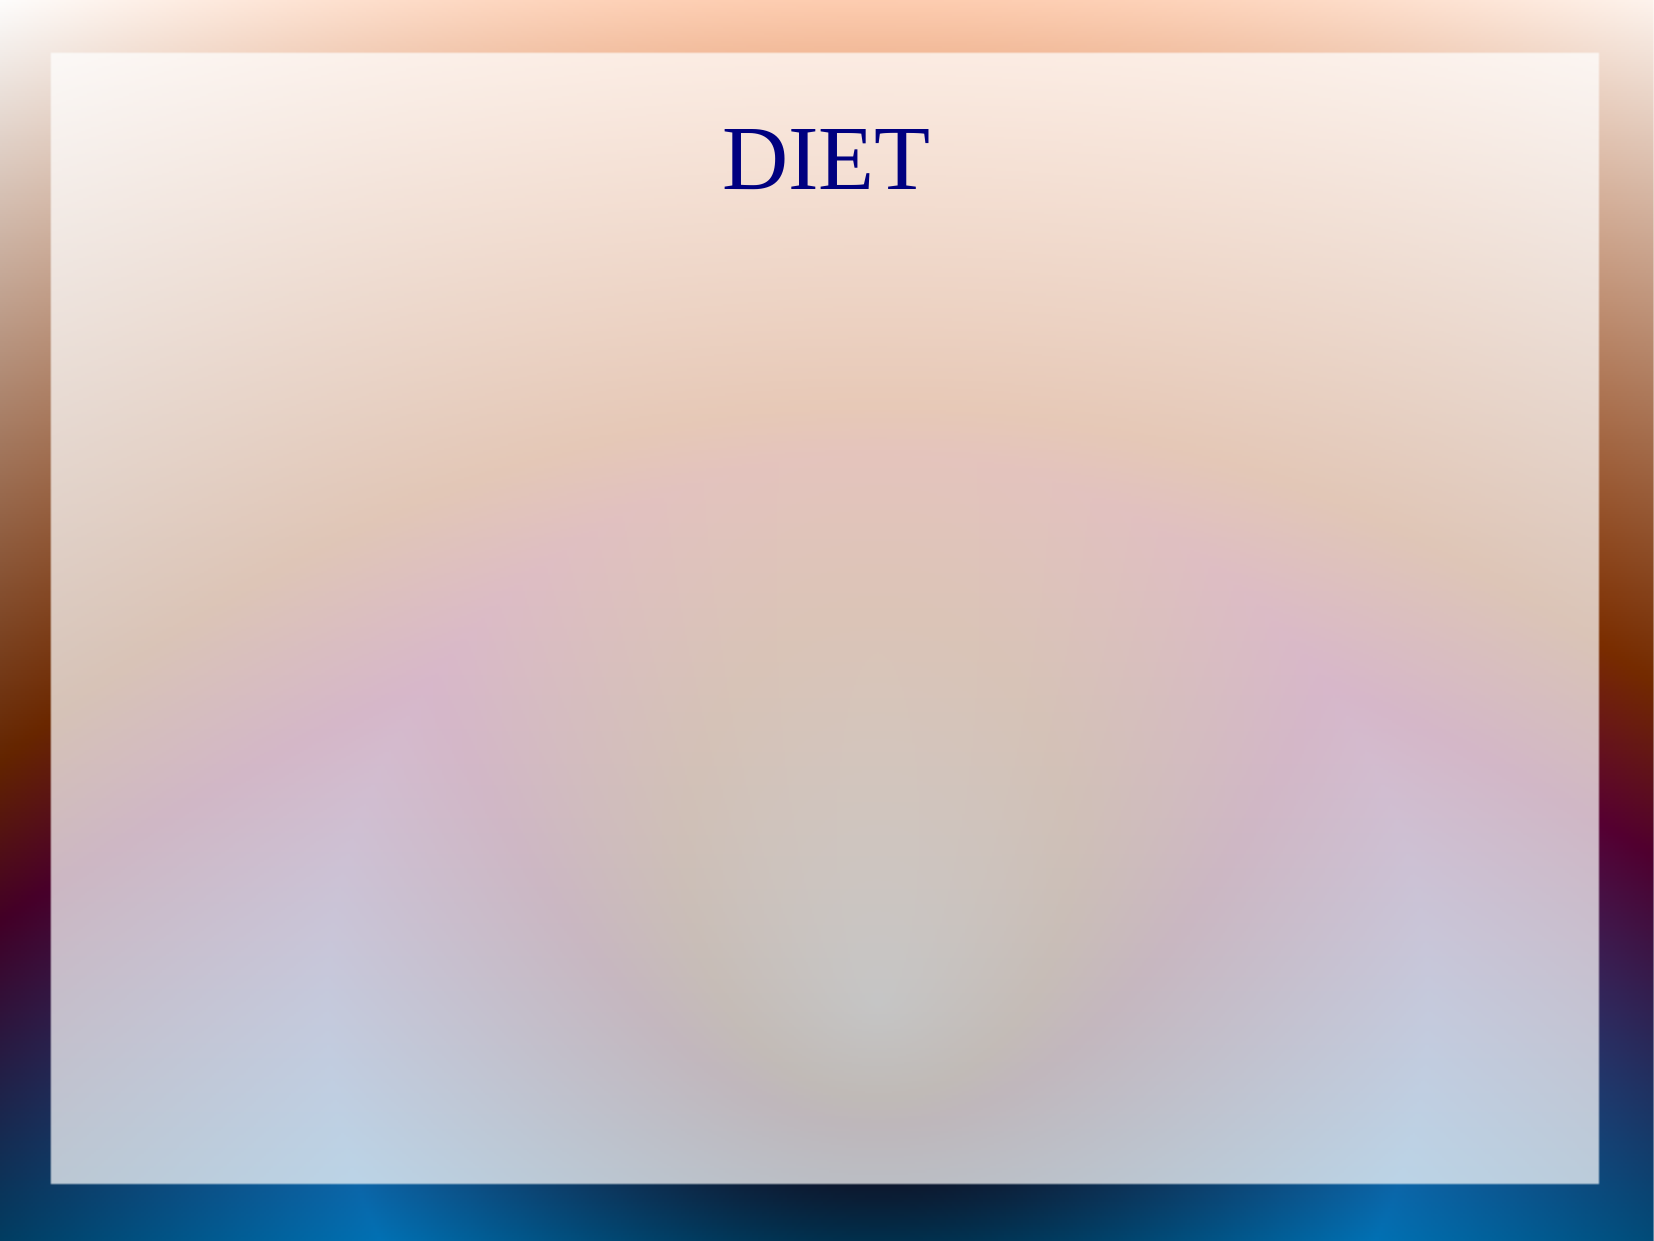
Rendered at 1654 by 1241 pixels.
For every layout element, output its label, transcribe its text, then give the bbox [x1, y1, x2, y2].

picture [0, 0, 1654, 1241]
title DIET [82, 55, 1571, 263]
